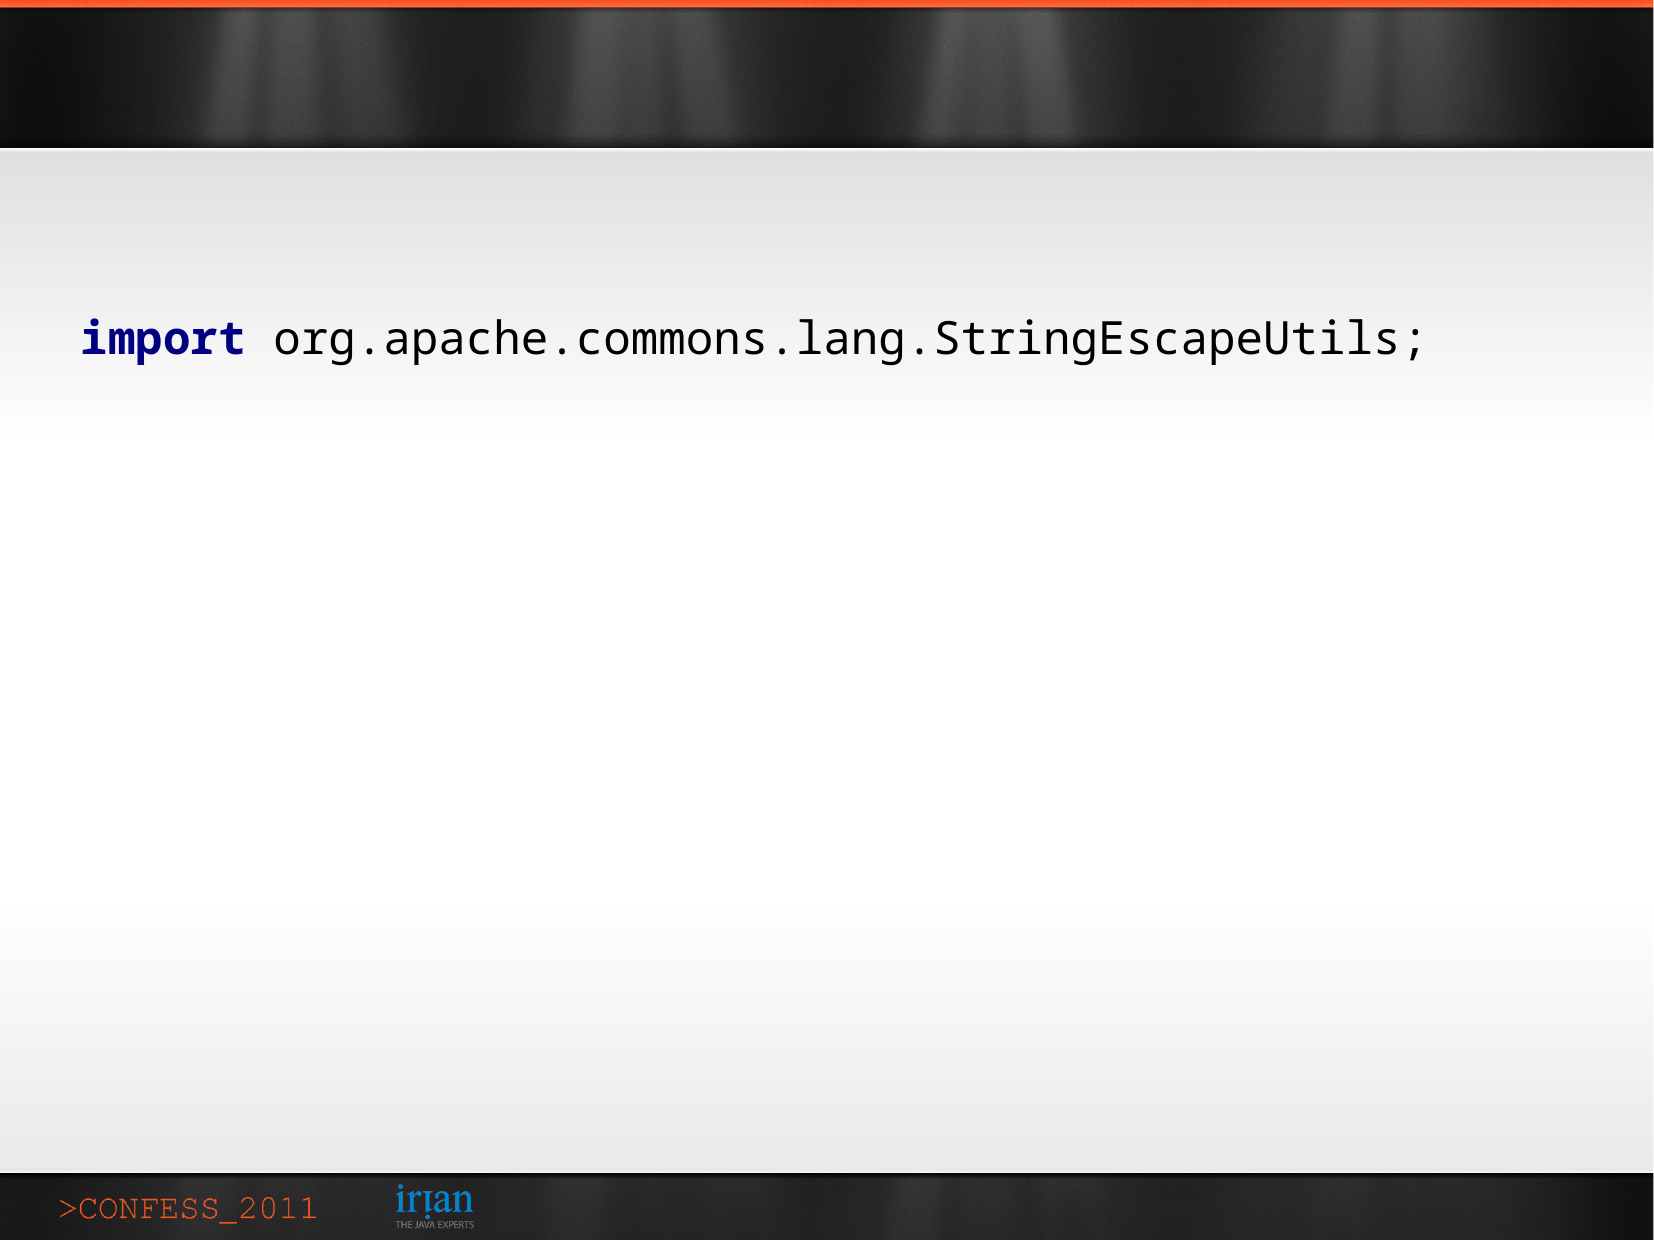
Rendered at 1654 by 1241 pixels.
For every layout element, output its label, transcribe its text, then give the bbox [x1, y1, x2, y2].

picture [0, 0, 1654, 1240]
subtitle import org.apache.commons.lang.StringEscapeUtils; [80, 305, 1570, 1125]
